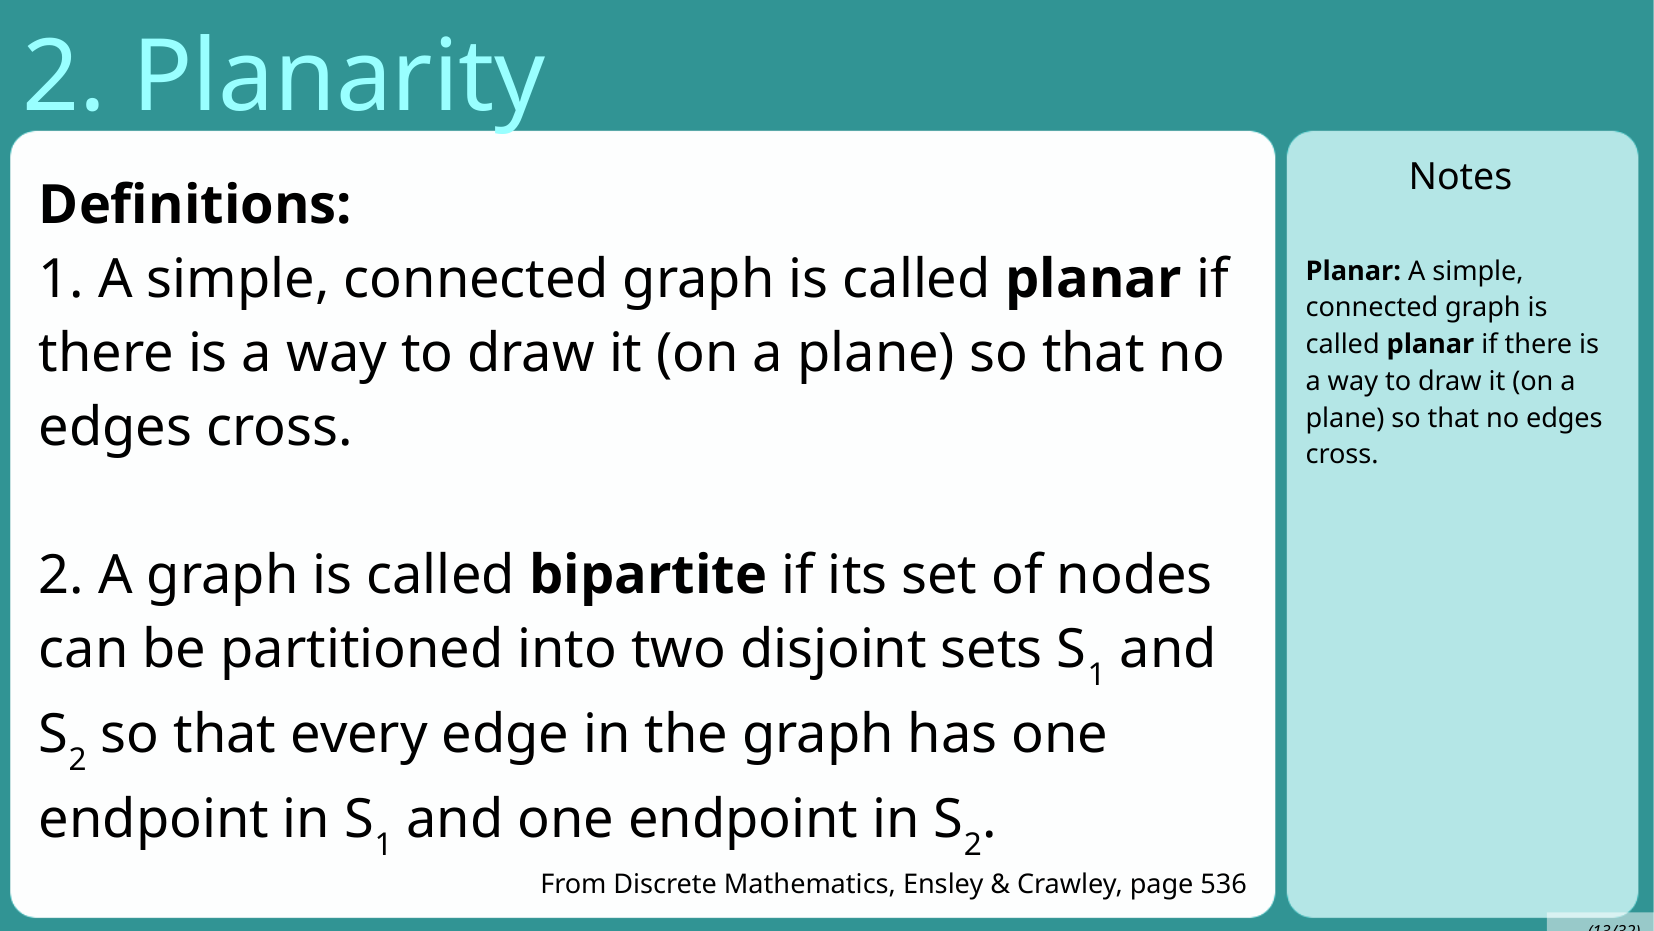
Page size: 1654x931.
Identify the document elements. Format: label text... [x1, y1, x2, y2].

picture [0, 0, 1654, 931]
text_box Notes Planar: A simple, connected graph is called planar if there is a way to draw it (on a plane) so that no edges cross. [1290, 141, 1631, 661]
title 2. Planarity [22, 13, 1511, 130]
text_box Definitions: 1. A simple, connected graph is called planar if there is a way to draw it (on a plane) so that no edges cross. 2. A graph is called bipartite if its set of nodes can be partitioned into two disjoint sets S1 and S2 so that every edge in the graph has one endpoint in S1 and one endpoint in S2. From Discrete Mathematics, Ensley & Crawley, page 536 [39, 165, 1247, 892]
text_box (<number>/32) [1546, 912, 1654, 931]
